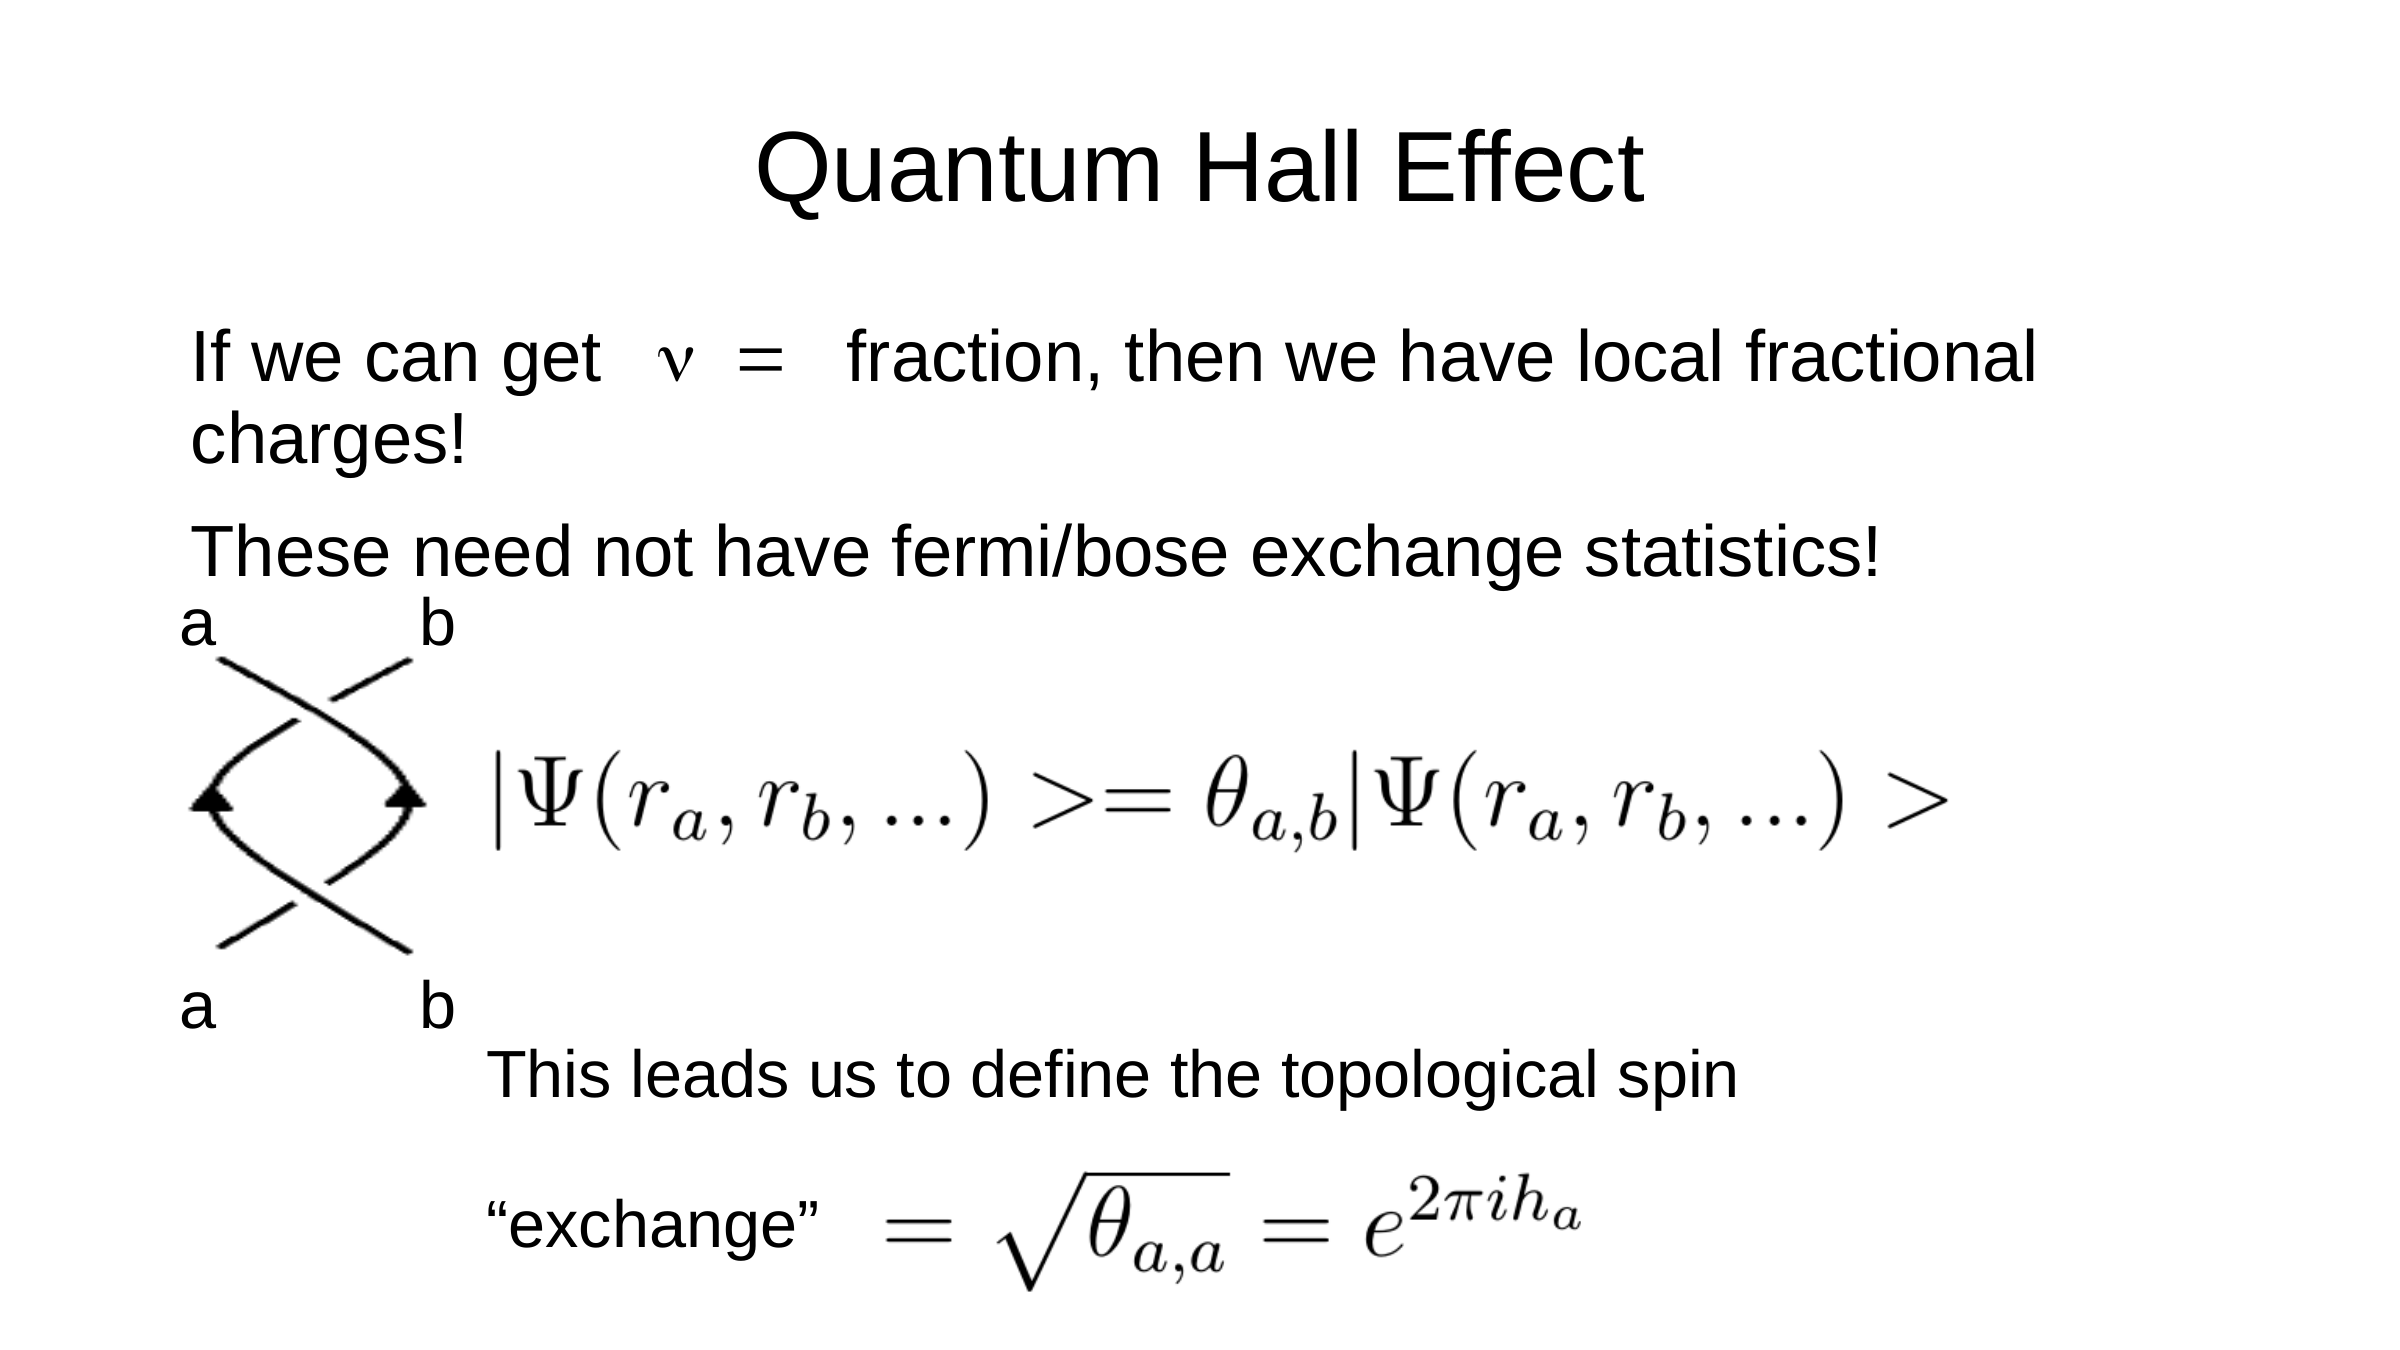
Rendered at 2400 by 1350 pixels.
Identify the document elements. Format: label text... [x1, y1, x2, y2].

title Quantum Hall Effect [120, 53, 2280, 280]
text_box a b [165, 577, 631, 667]
list If we can get n = fraction, then we have local fractional charges! These need not have fermi/bose exchange statistics! [120, 315, 2280, 1207]
text_box This leads us to define the topological spin “exchange” [471, 1029, 1792, 1342]
picture [180, 651, 451, 976]
picture [480, 711, 1963, 887]
text_box a b [165, 960, 631, 1051]
picture [853, 1148, 1606, 1321]
